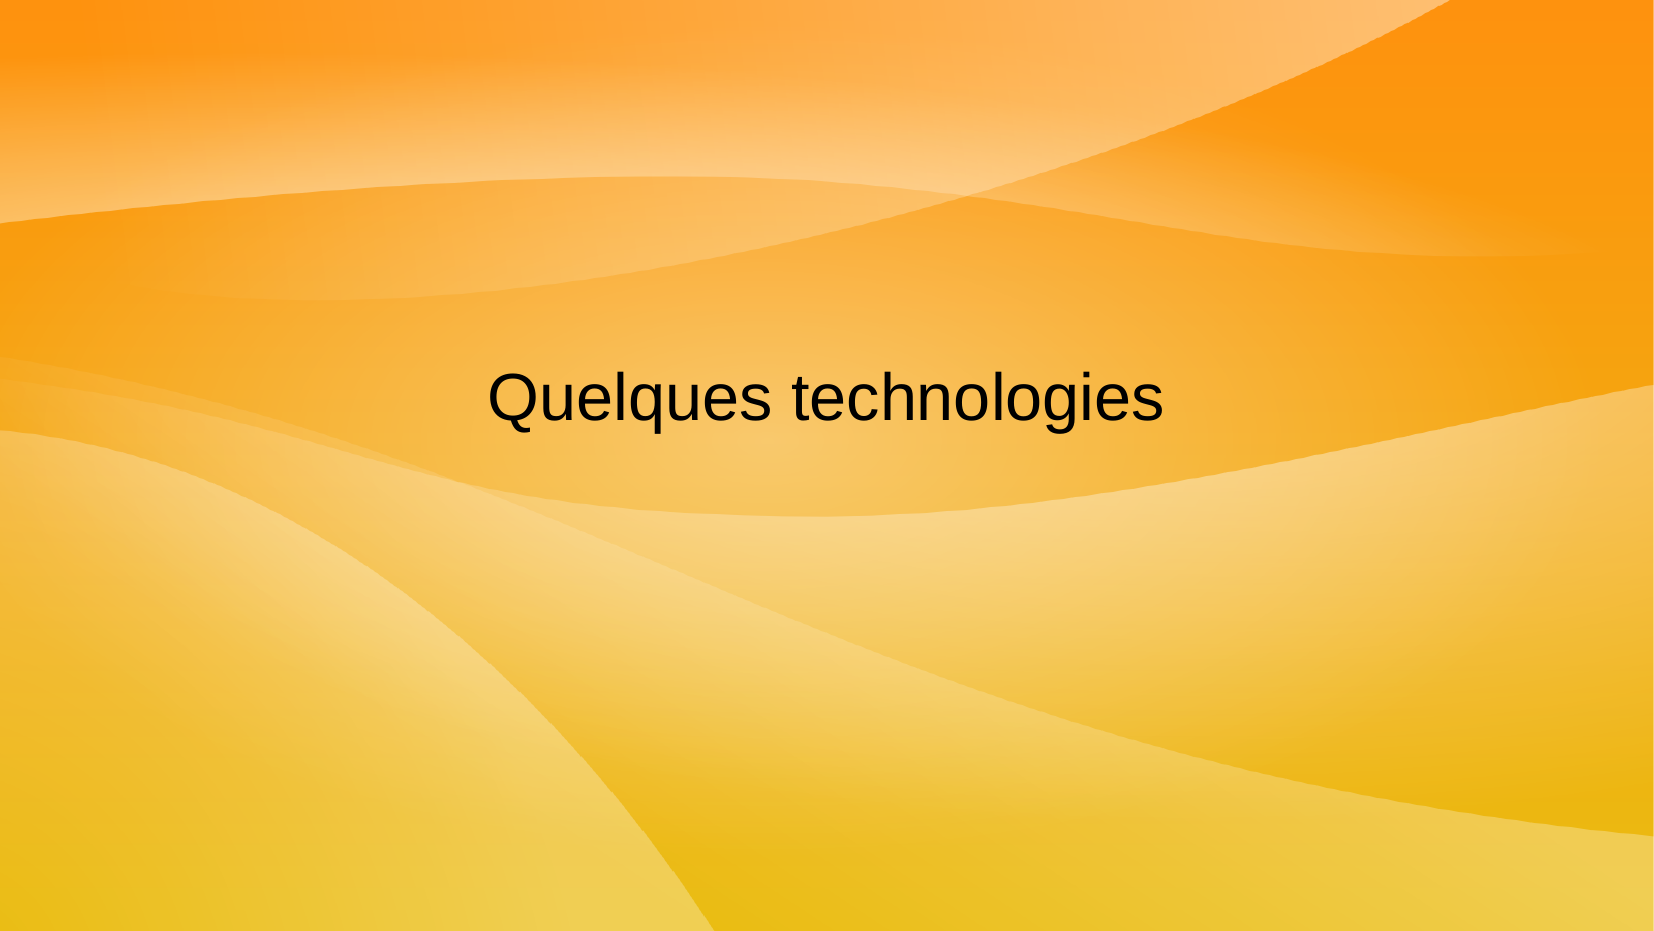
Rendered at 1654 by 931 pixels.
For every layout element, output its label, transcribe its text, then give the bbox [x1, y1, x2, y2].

subtitle Quelques technologies [82, 37, 1571, 757]
picture [0, 0, 1654, 931]
